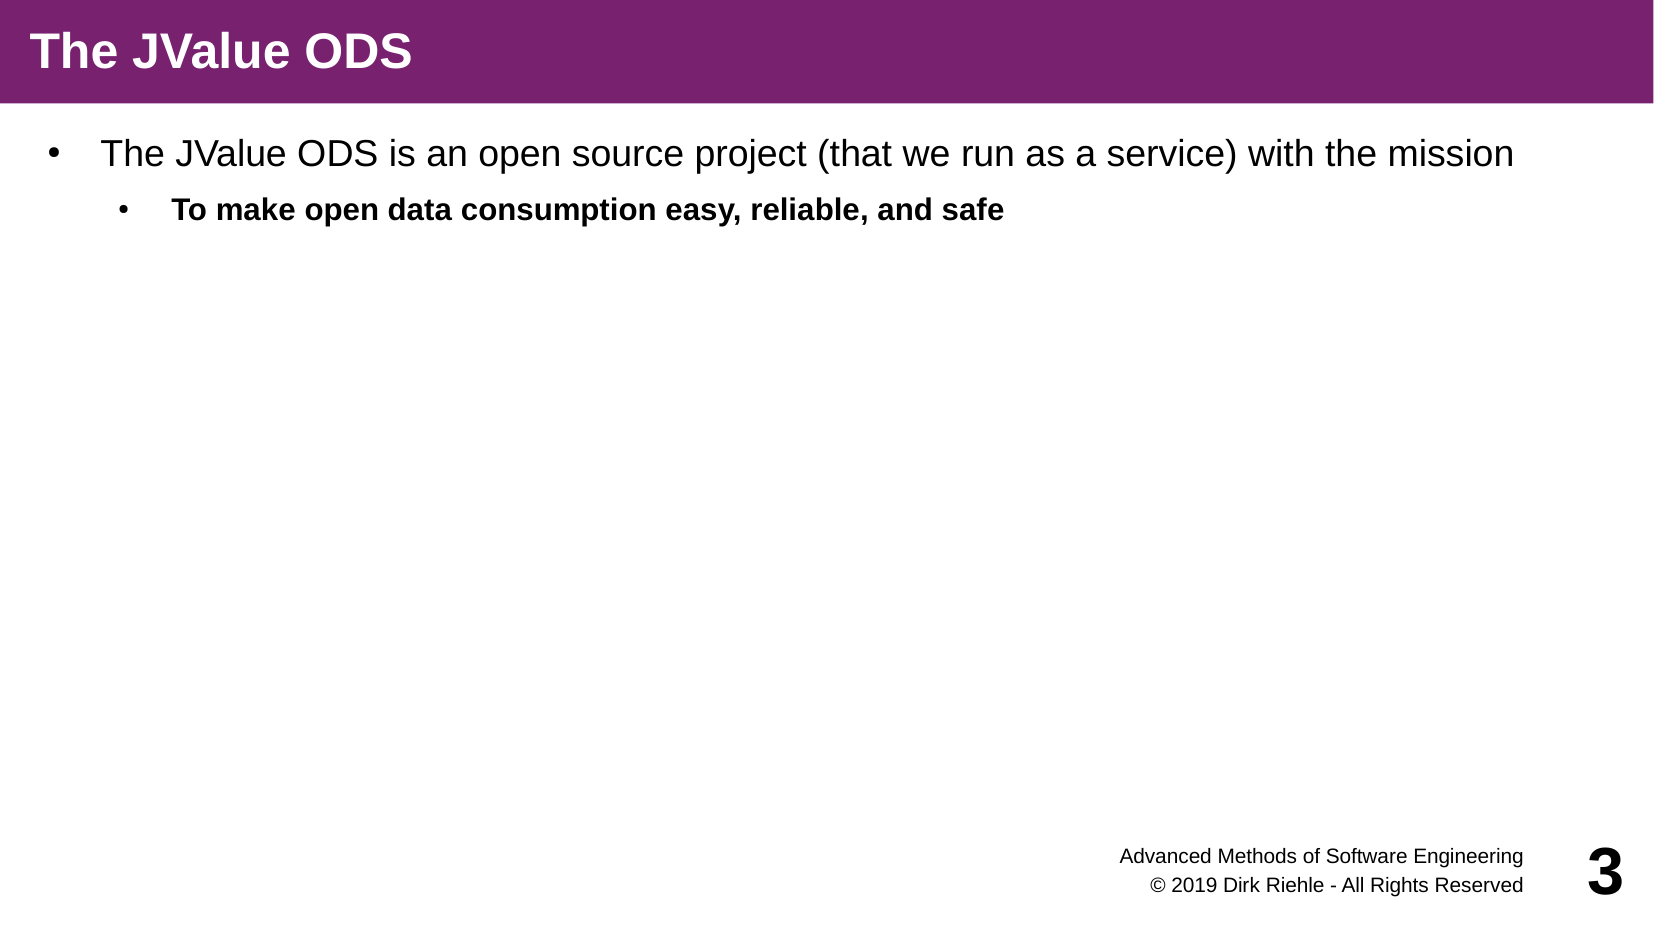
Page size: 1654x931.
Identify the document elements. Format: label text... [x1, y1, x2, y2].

title The JValue ODS [0, 0, 1654, 104]
list The JValue ODS is an open source project (that we run as a service) with the mission To make open data consumption easy, reliable, and safe [29, 132, 1625, 813]
